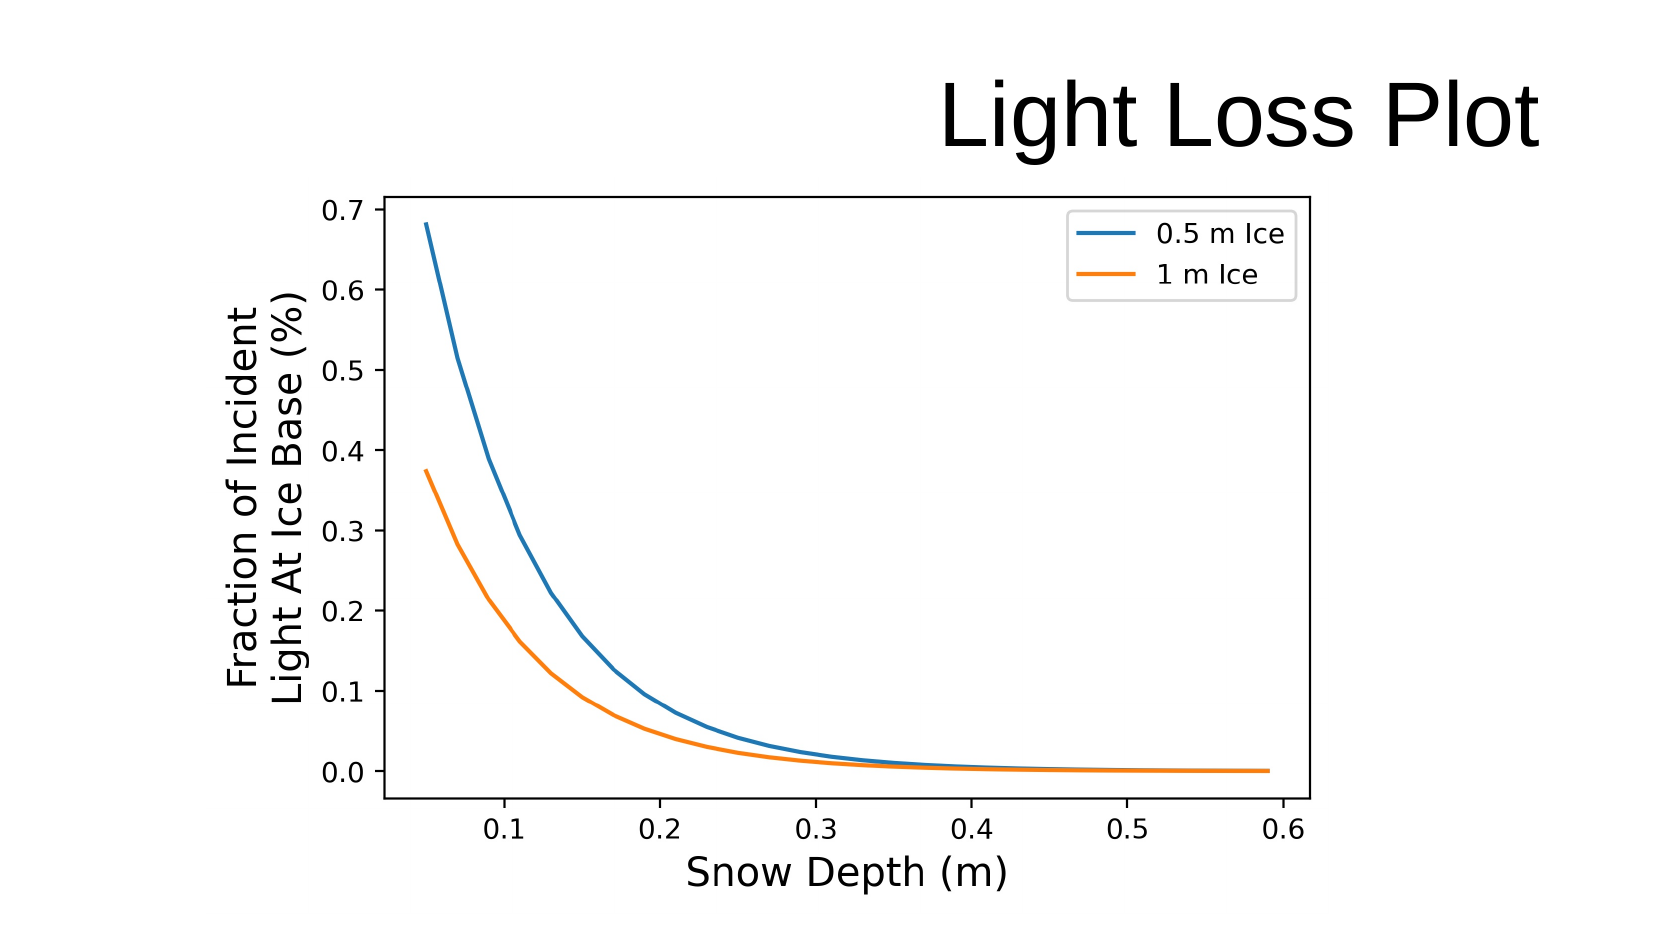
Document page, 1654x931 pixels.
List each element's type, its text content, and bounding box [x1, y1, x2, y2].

title Light Loss Plot [856, 37, 1625, 193]
picture [206, 177, 1329, 914]
